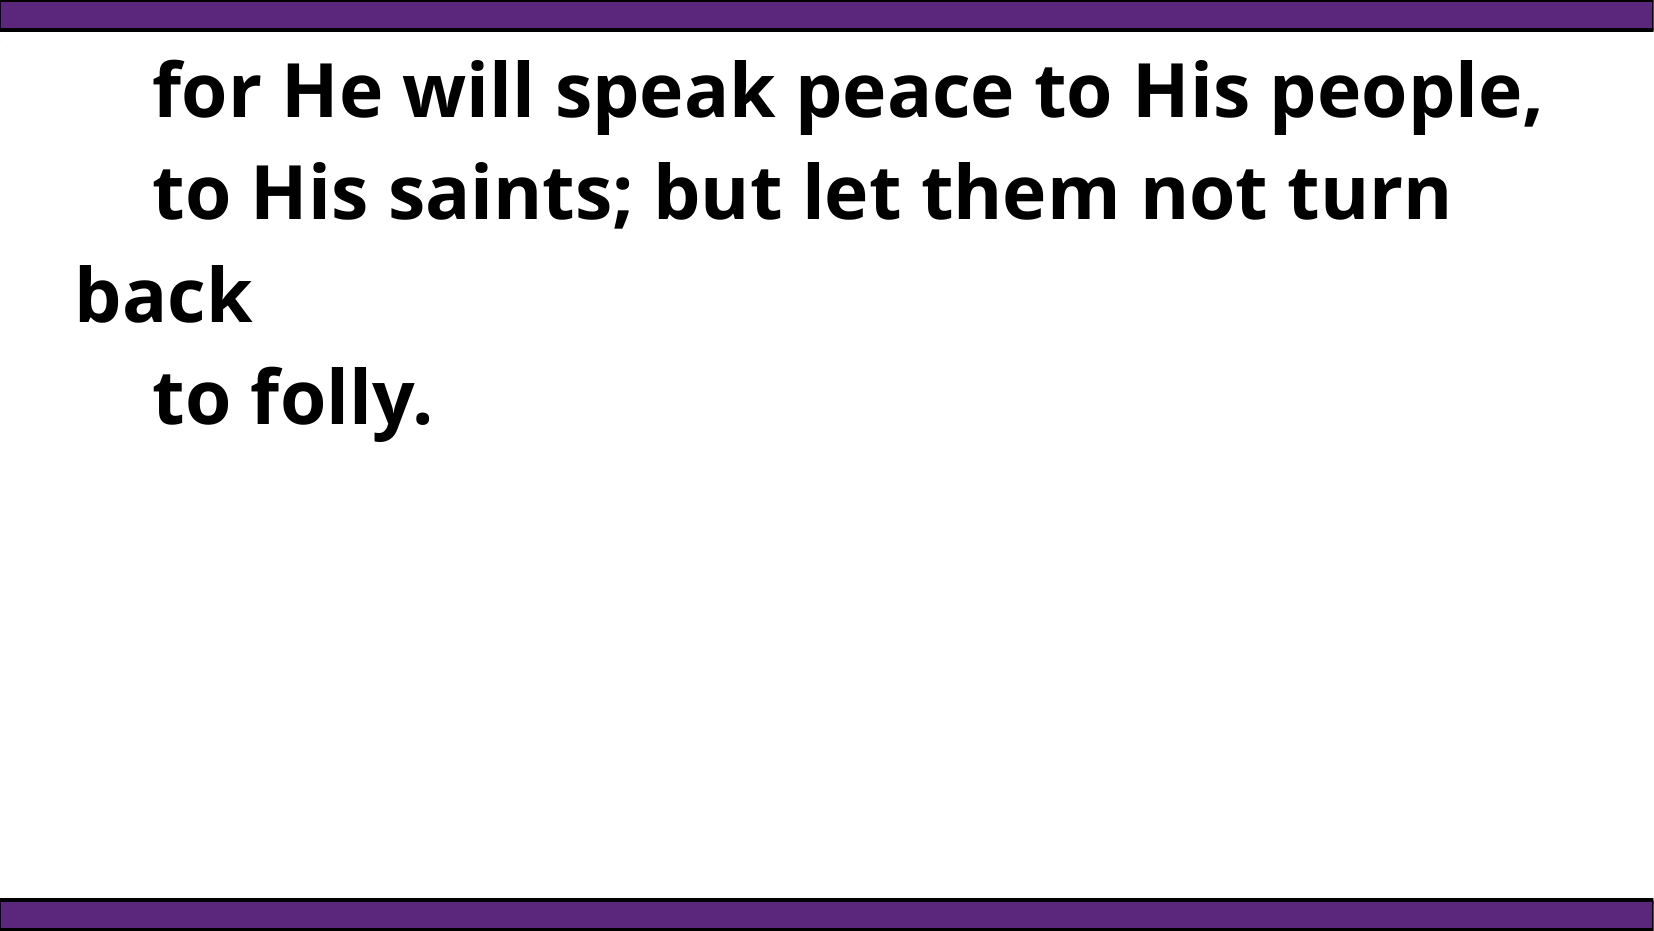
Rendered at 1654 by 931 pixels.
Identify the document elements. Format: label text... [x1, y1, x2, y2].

text_box [0, 0, 1654, 31]
picture [0, 31, 1654, 900]
text_box [0, 900, 1654, 931]
text_box for He will speak peace to His people, to His saints; but let them not turn back to folly. [60, 30, 1591, 345]
